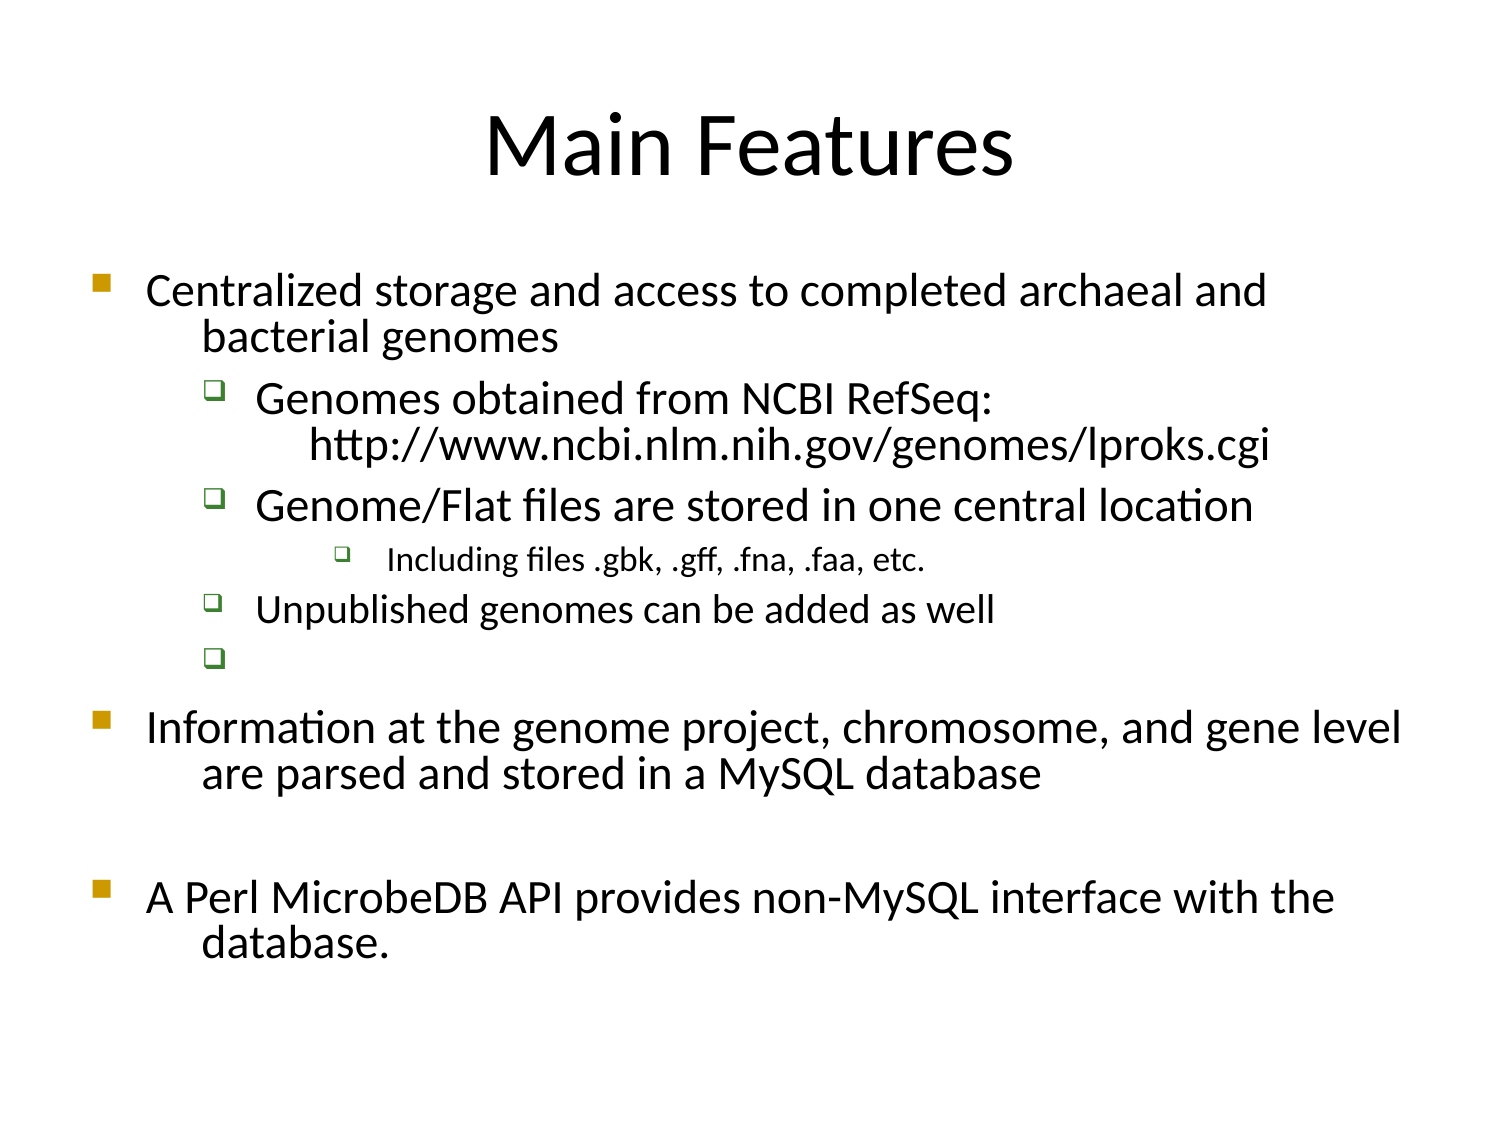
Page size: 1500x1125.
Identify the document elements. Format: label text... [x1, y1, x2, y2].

title Main Features [75, 45, 1426, 233]
list Centralized storage and access to completed archaeal and bacterial genomes Genomes obtained from NCBI RefSeq: http://www.ncbi.nlm.nih.gov/genomes/lproks.cgi Genome/Flat files are stored in one central location Including files .gbk, .gff, .fna, .faa, etc. Unpublished genomes can be added as well Information at the genome project, chromosome, and gene level are parsed and stored in a MySQL database A Perl MicrobeDB API provides non-MySQL interface with the database. [75, 262, 1426, 1005]
